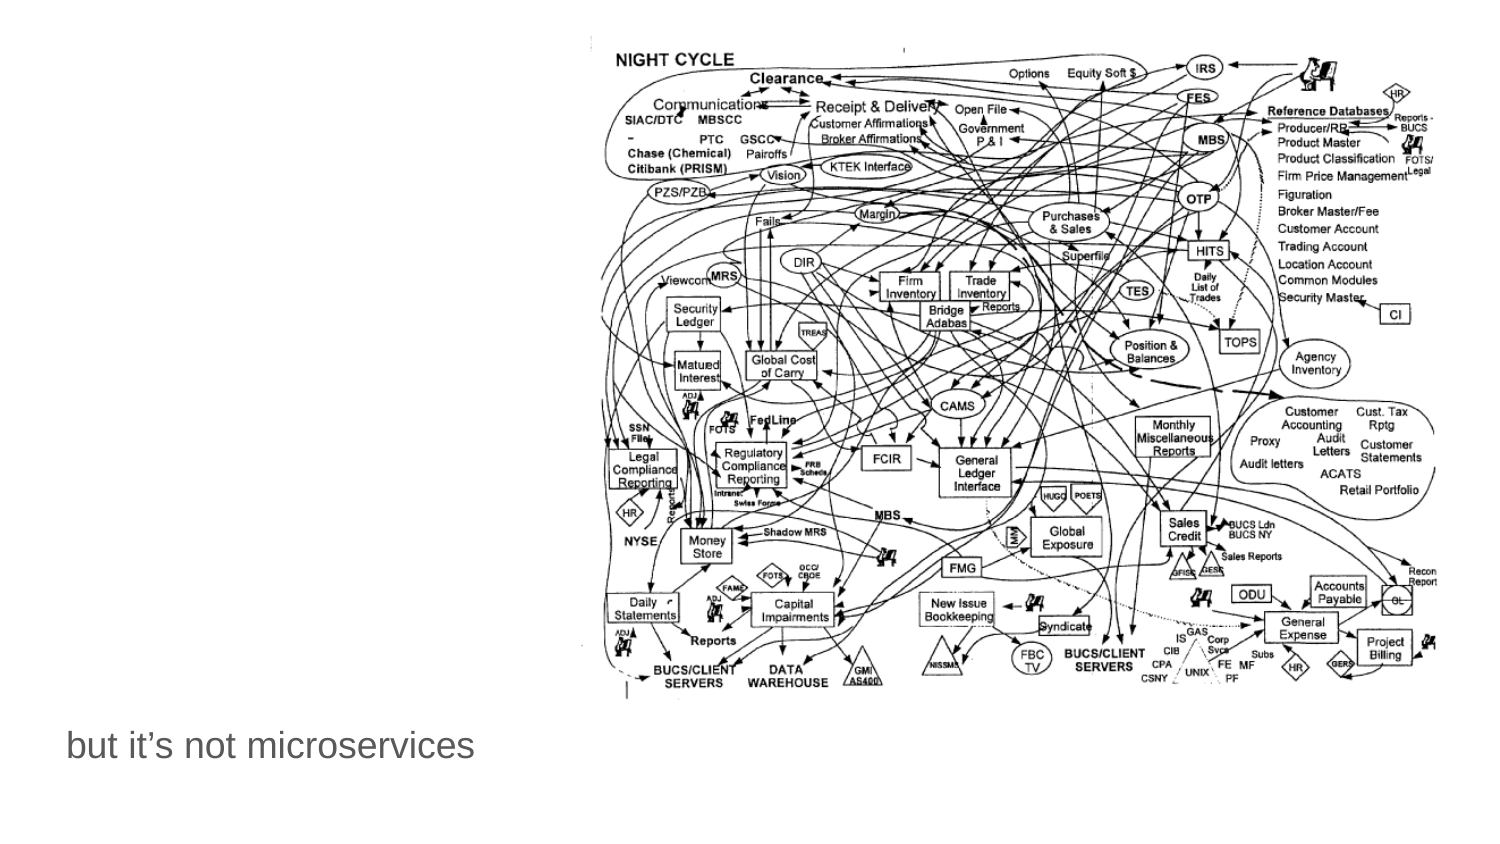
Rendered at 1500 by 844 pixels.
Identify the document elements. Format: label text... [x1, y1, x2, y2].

picture [568, 24, 1466, 719]
list but it’s not microservices [51, 694, 1036, 794]
